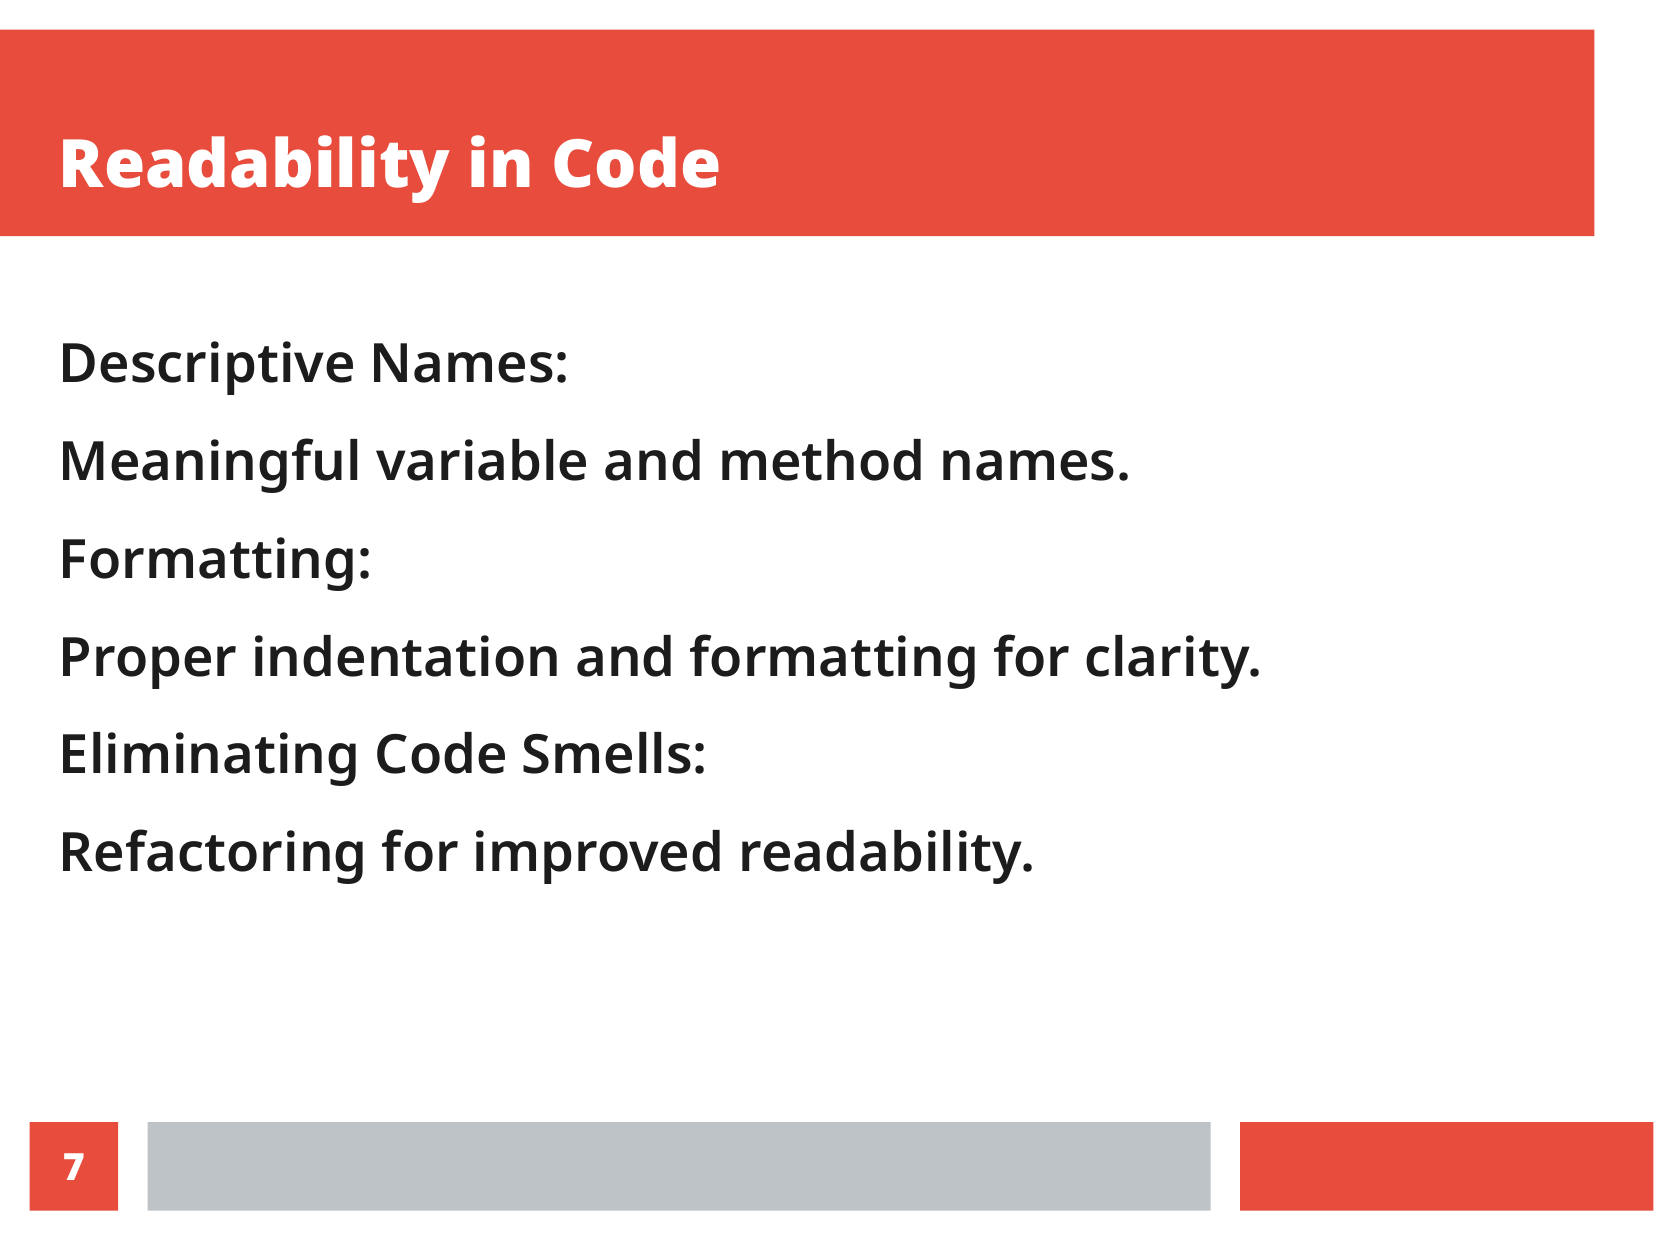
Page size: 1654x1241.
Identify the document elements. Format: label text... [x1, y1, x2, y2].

title Readability in Code [59, 59, 1595, 207]
list Descriptive Names: Meaningful variable and method names. Formatting: Proper indentation and formatting for clarity. Eliminating Code Smells: Refactoring for improved readability. [59, 324, 1565, 1093]
